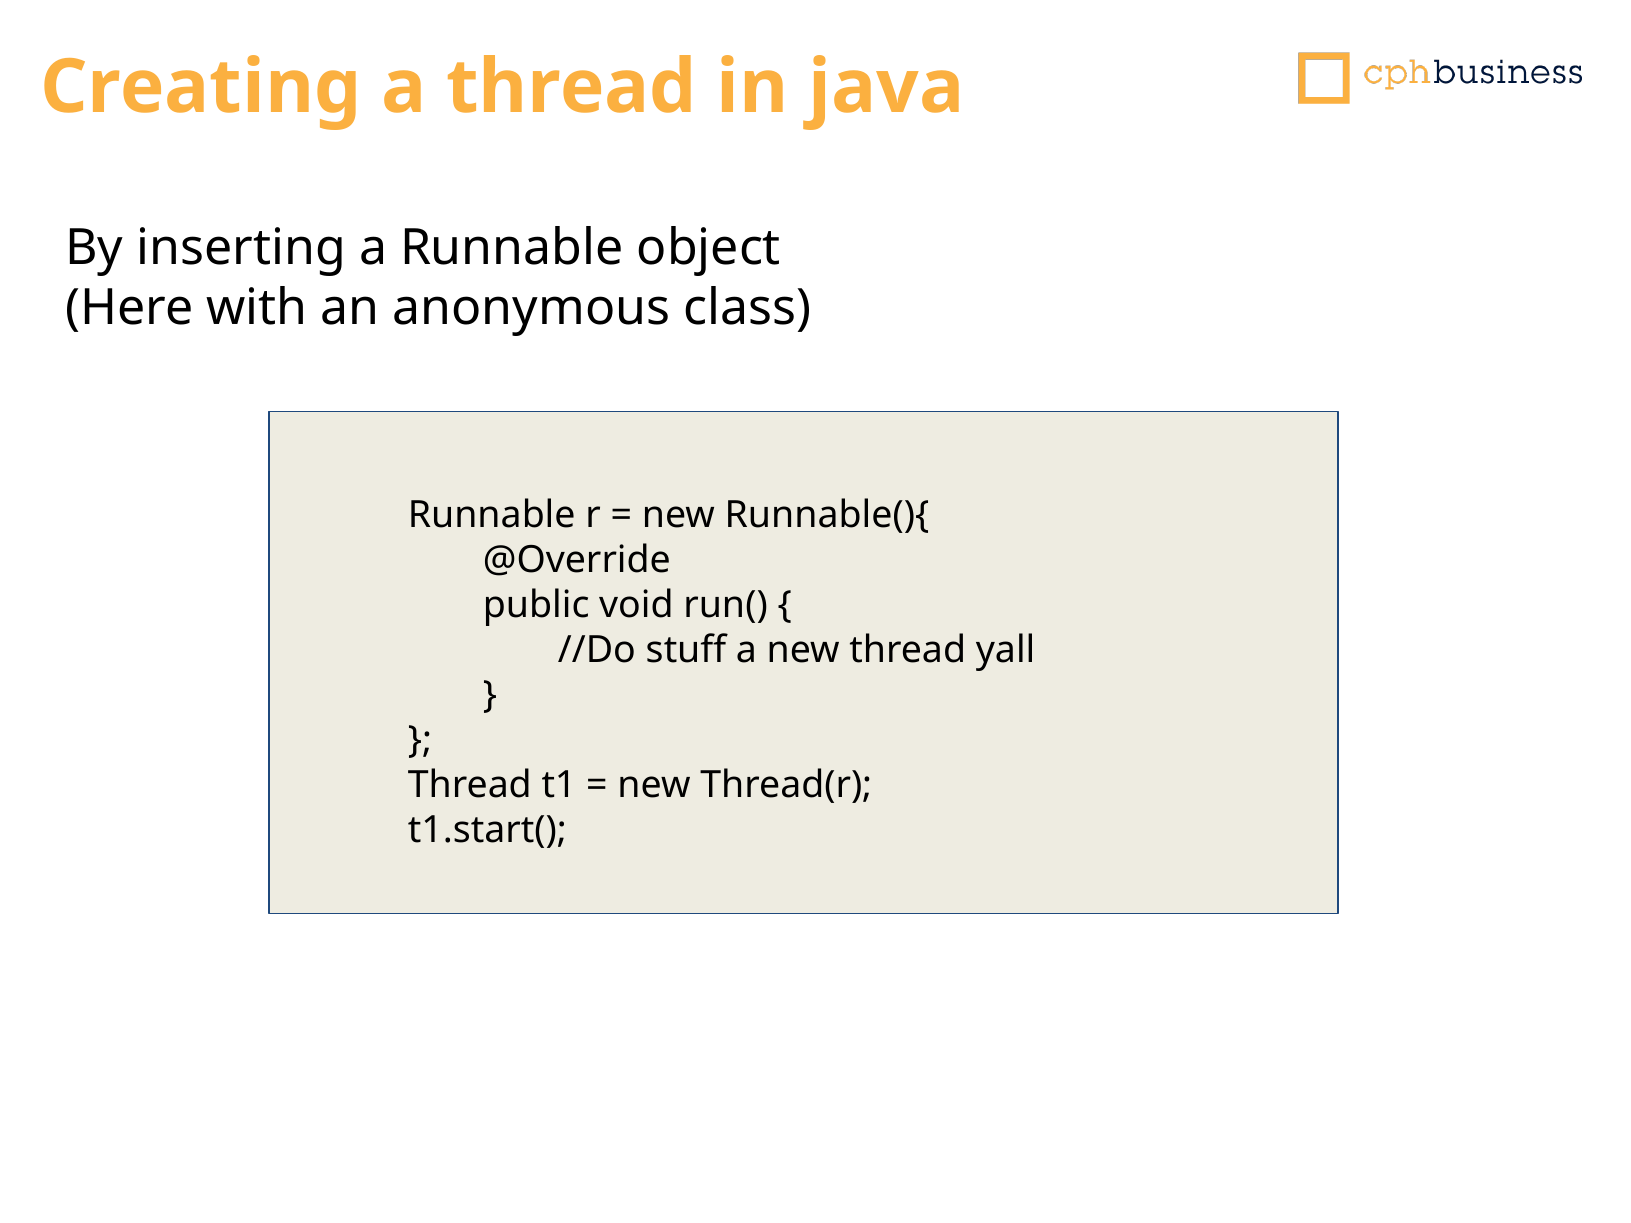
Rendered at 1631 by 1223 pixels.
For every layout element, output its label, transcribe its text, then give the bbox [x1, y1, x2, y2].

text_box By inserting a Runnable object (Here with an anonymous class) [50, 199, 1477, 412]
picture [1247, 1, 1631, 155]
text_box Creating a thread in java [25, 29, 1171, 153]
text_box [268, 411, 1338, 914]
text_box Runnable r = new Runnable(){ @Override public void run() { //Do stuff a new thread yall } }; Thread t1 = new Thread(r); t1.start(); [393, 474, 1238, 922]
